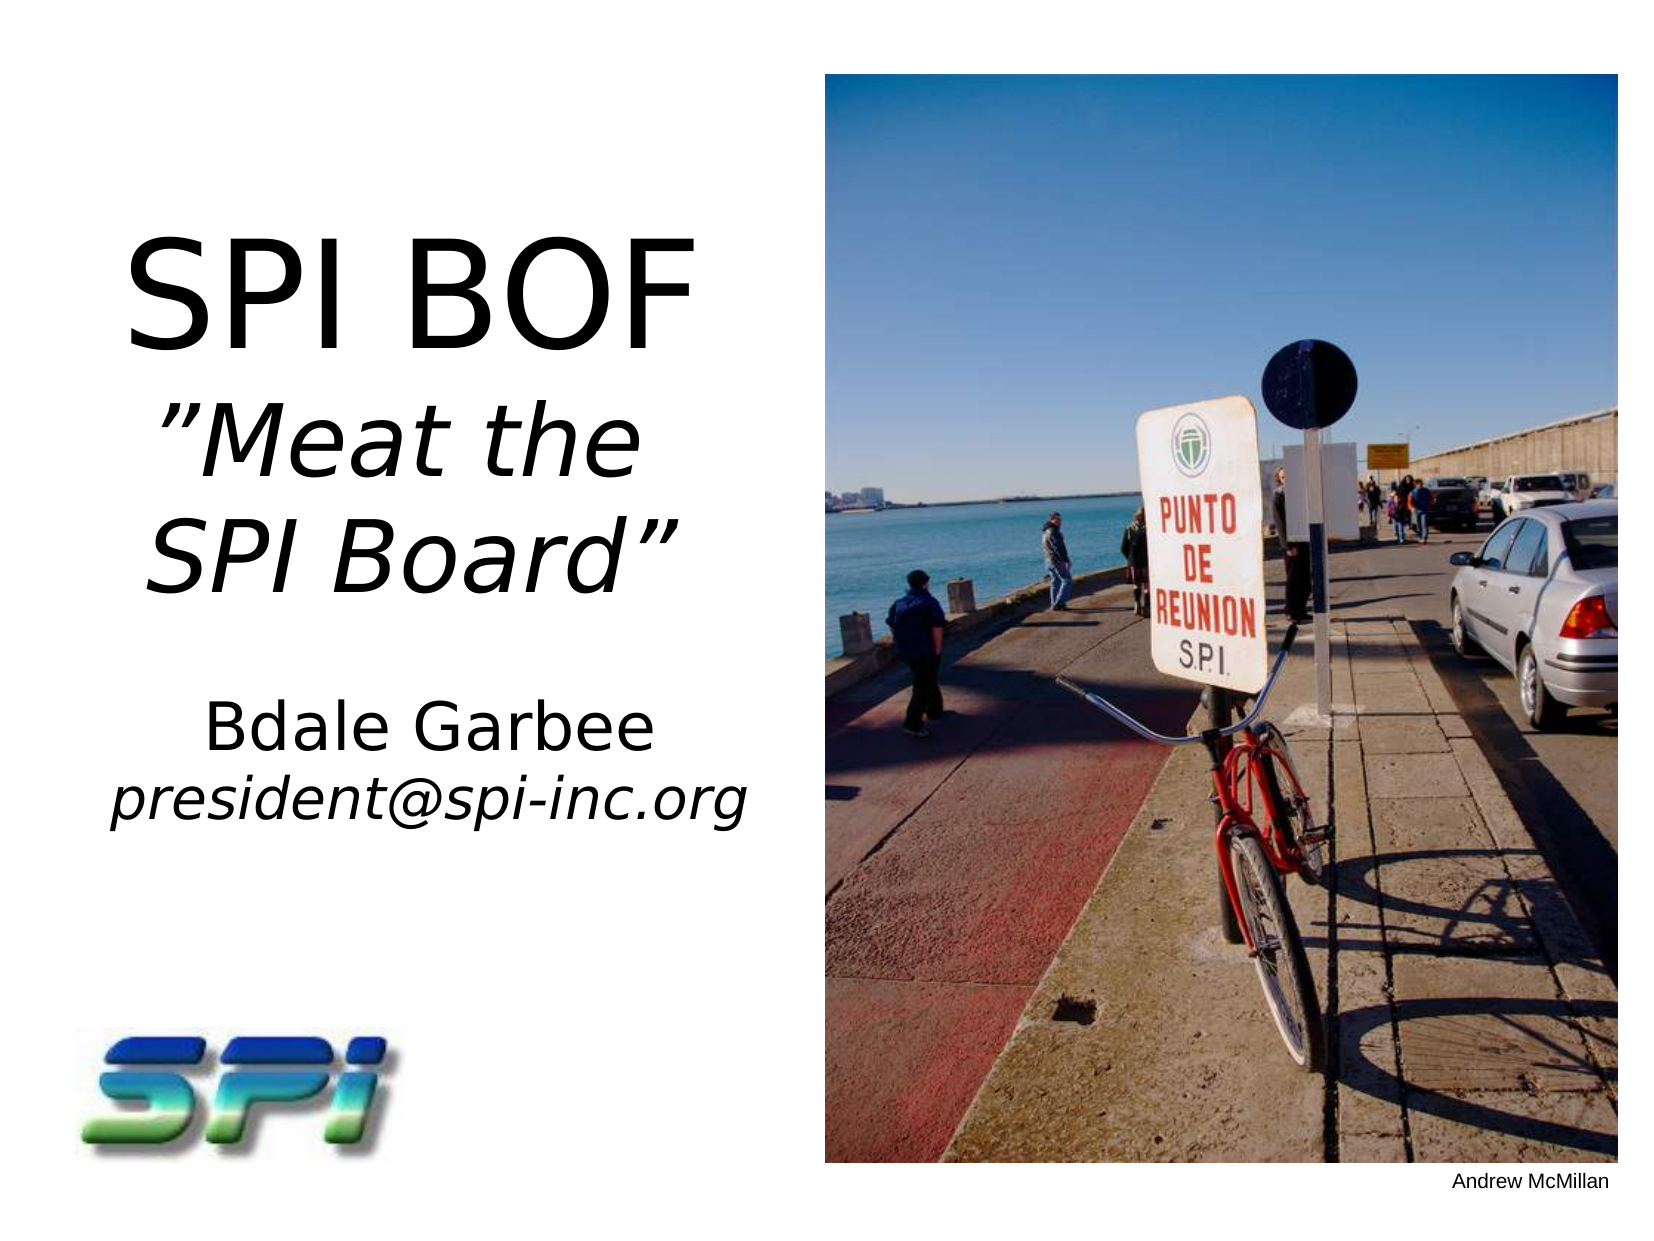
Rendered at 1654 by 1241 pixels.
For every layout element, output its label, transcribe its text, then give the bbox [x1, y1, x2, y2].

title SPI BOF ”Meat the SPI Board” [0, 209, 825, 358]
text_box Andrew McMillan [1437, 1162, 1625, 1201]
picture [825, 74, 1618, 1163]
subtitle Bdale Garbee president@spi-inc.org [0, 358, 825, 1163]
